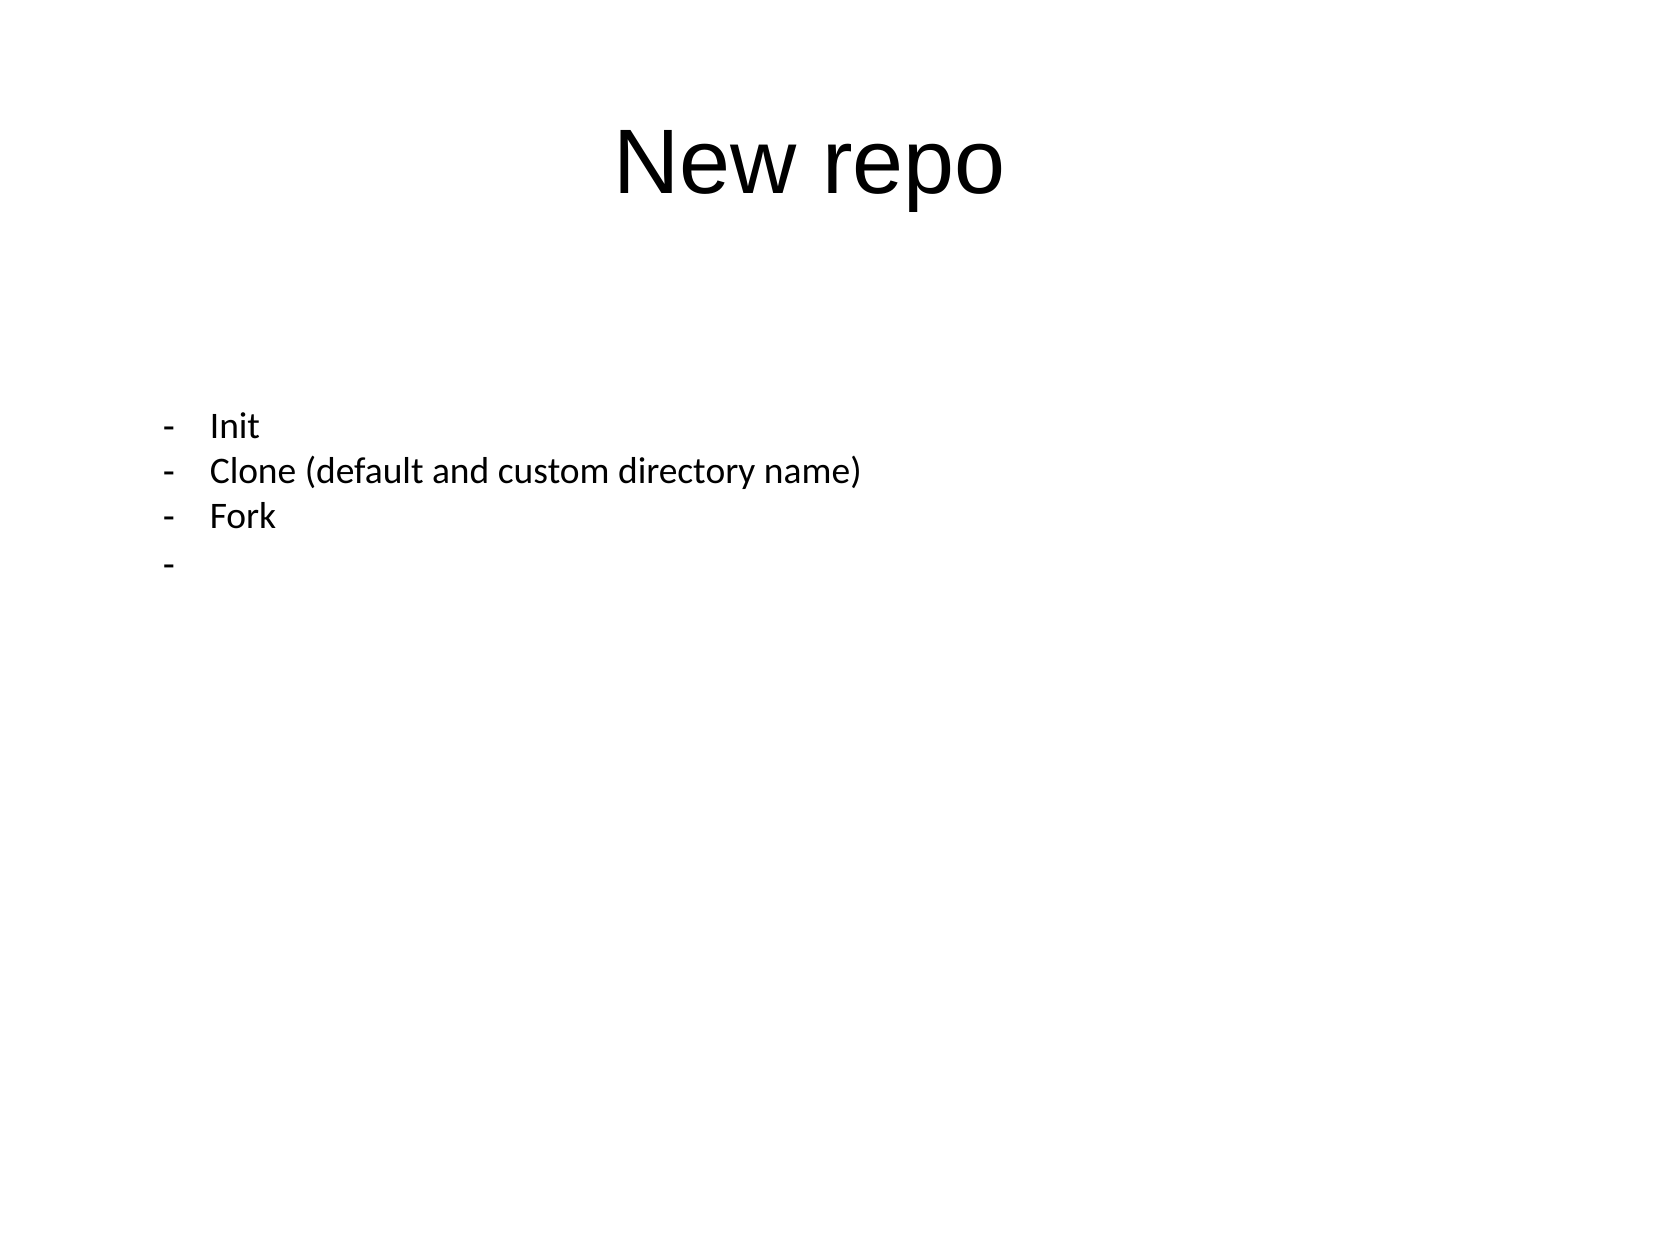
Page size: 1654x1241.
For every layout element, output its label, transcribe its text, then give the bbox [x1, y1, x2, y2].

text_box Init Clone (default and custom directory name) Fork [147, 393, 1042, 591]
title New repo [66, 53, 1555, 261]
